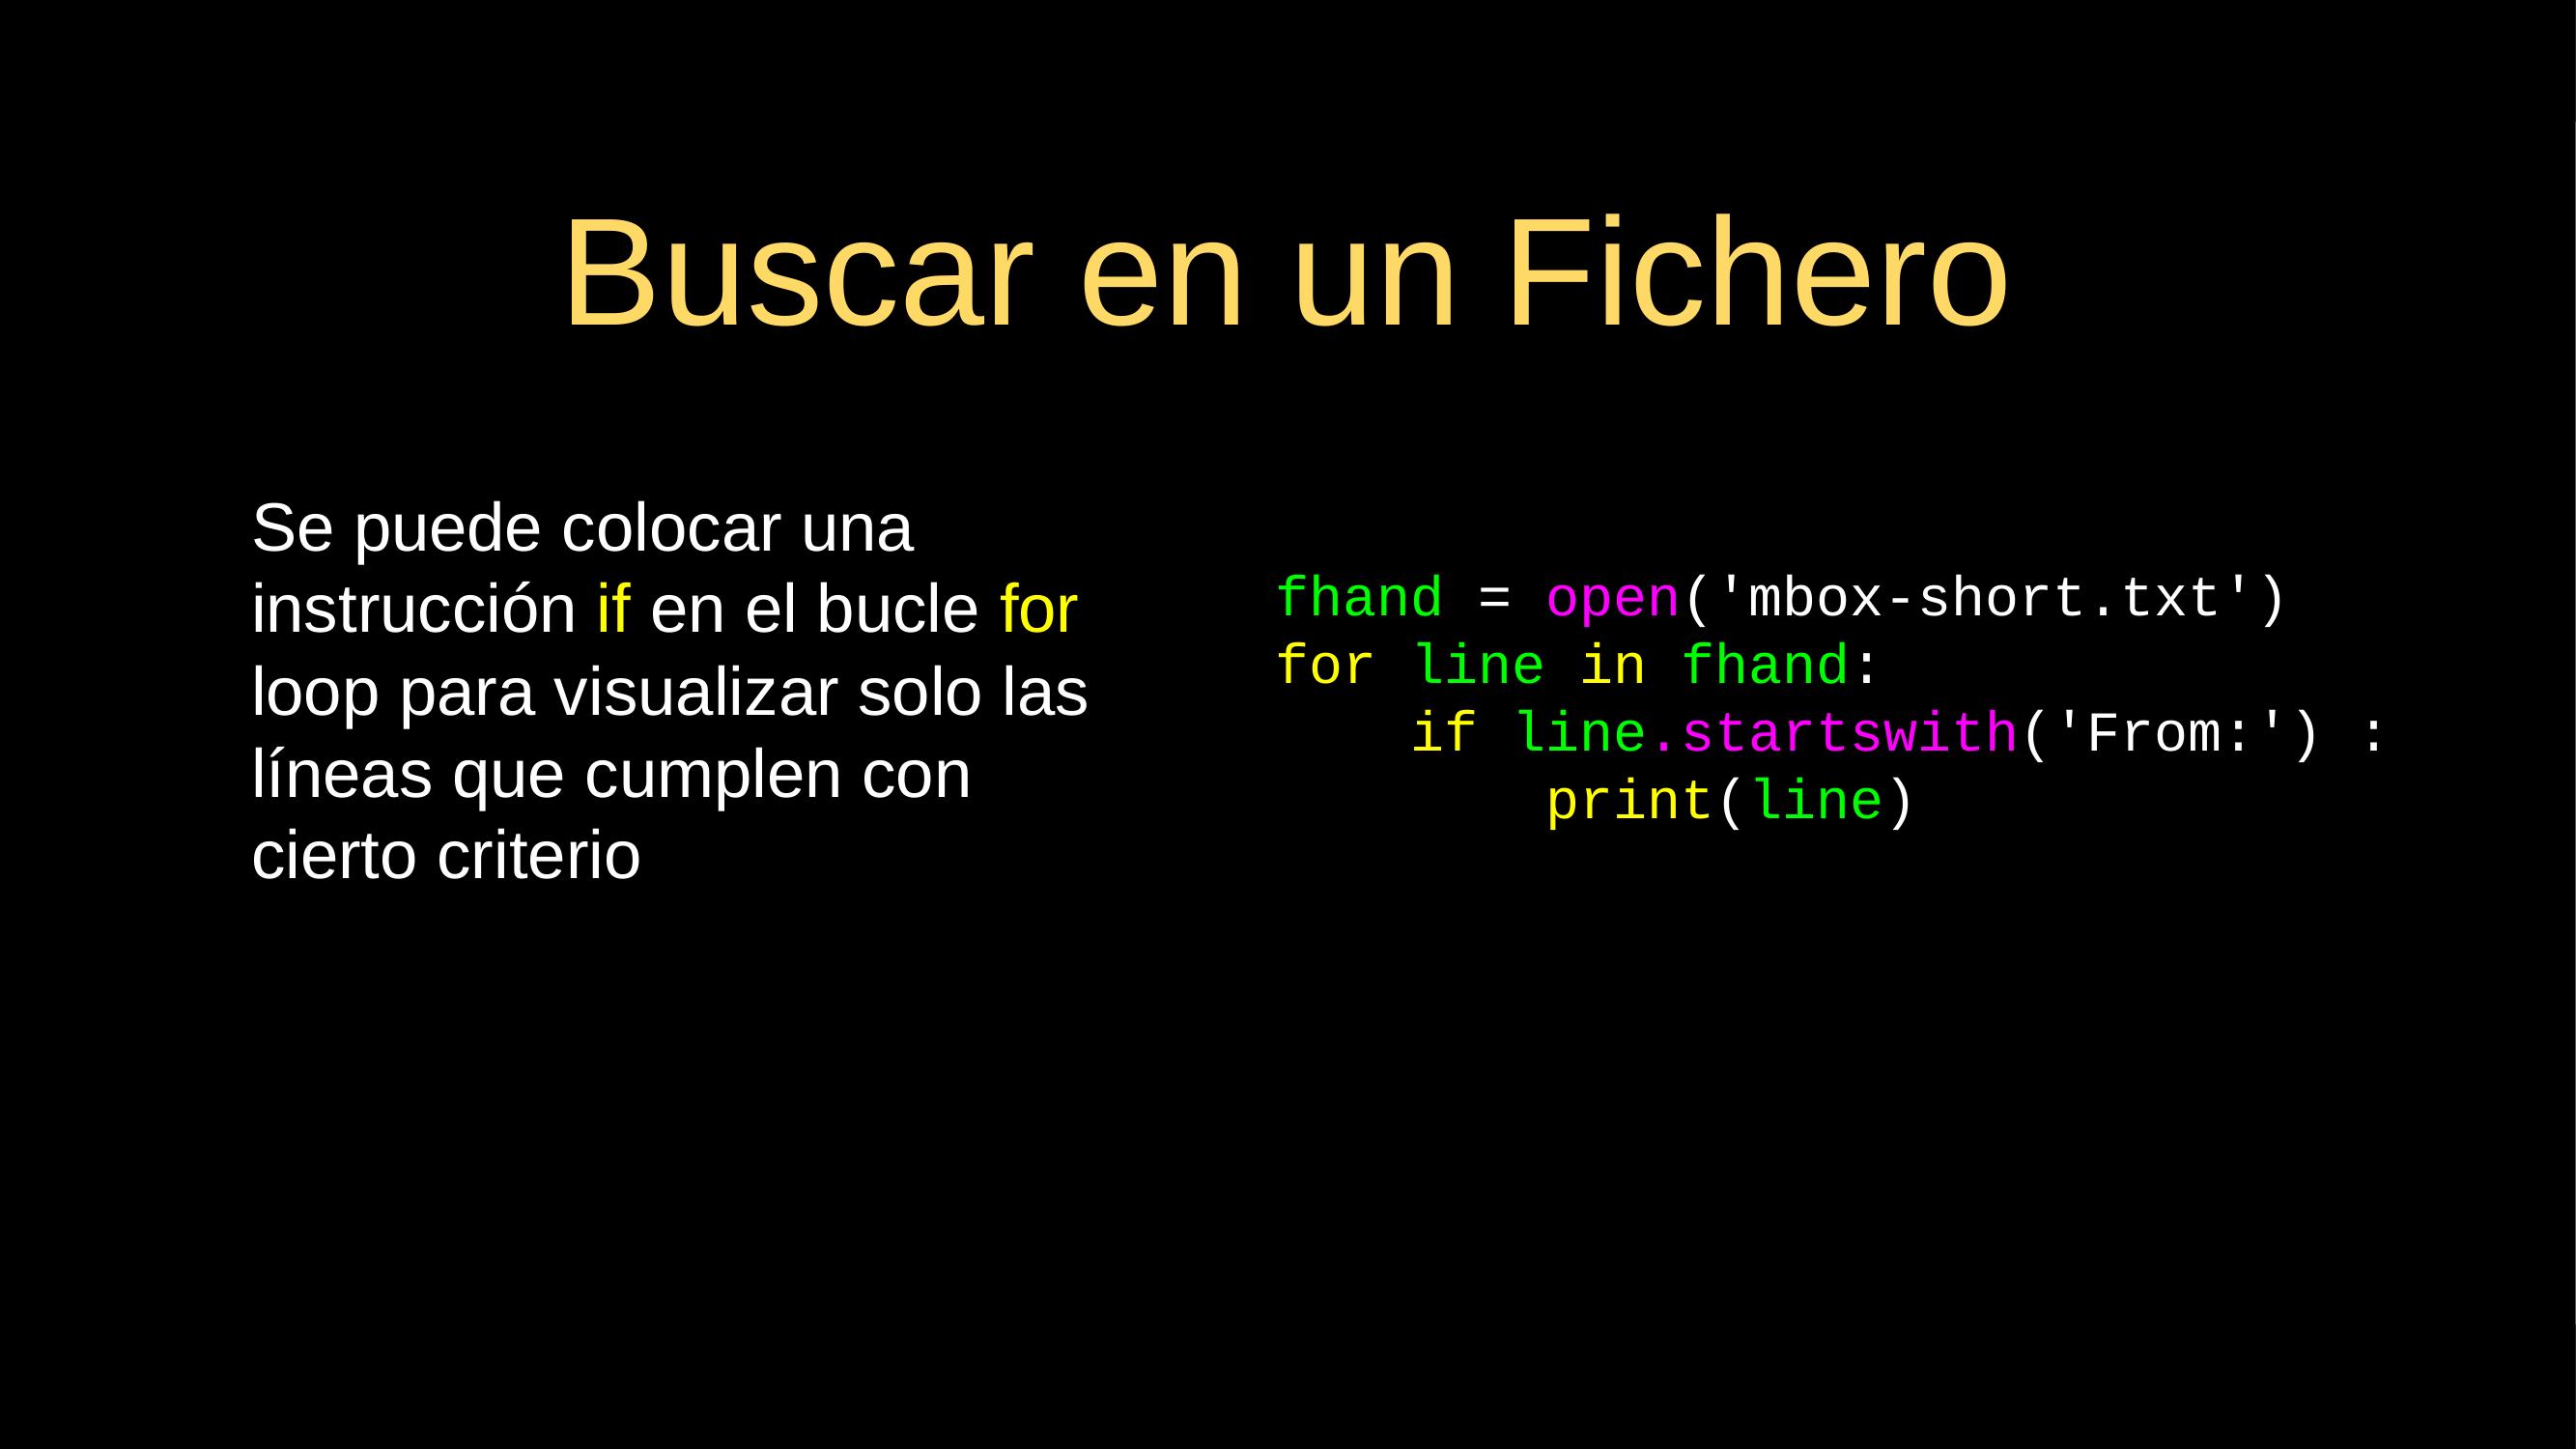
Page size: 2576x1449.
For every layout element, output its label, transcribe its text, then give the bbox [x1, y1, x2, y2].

text_box fhand = open('mbox-short.txt') for line in fhand: if line.startswith('From:') : print(line) [1275, 500, 2428, 889]
title Buscar en un Fichero [183, 125, 2391, 403]
list Se puede colocar una instrucción if en el bucle for loop para visualizar solo las líneas que cumplen con cierto criterio [183, 458, 1152, 917]
